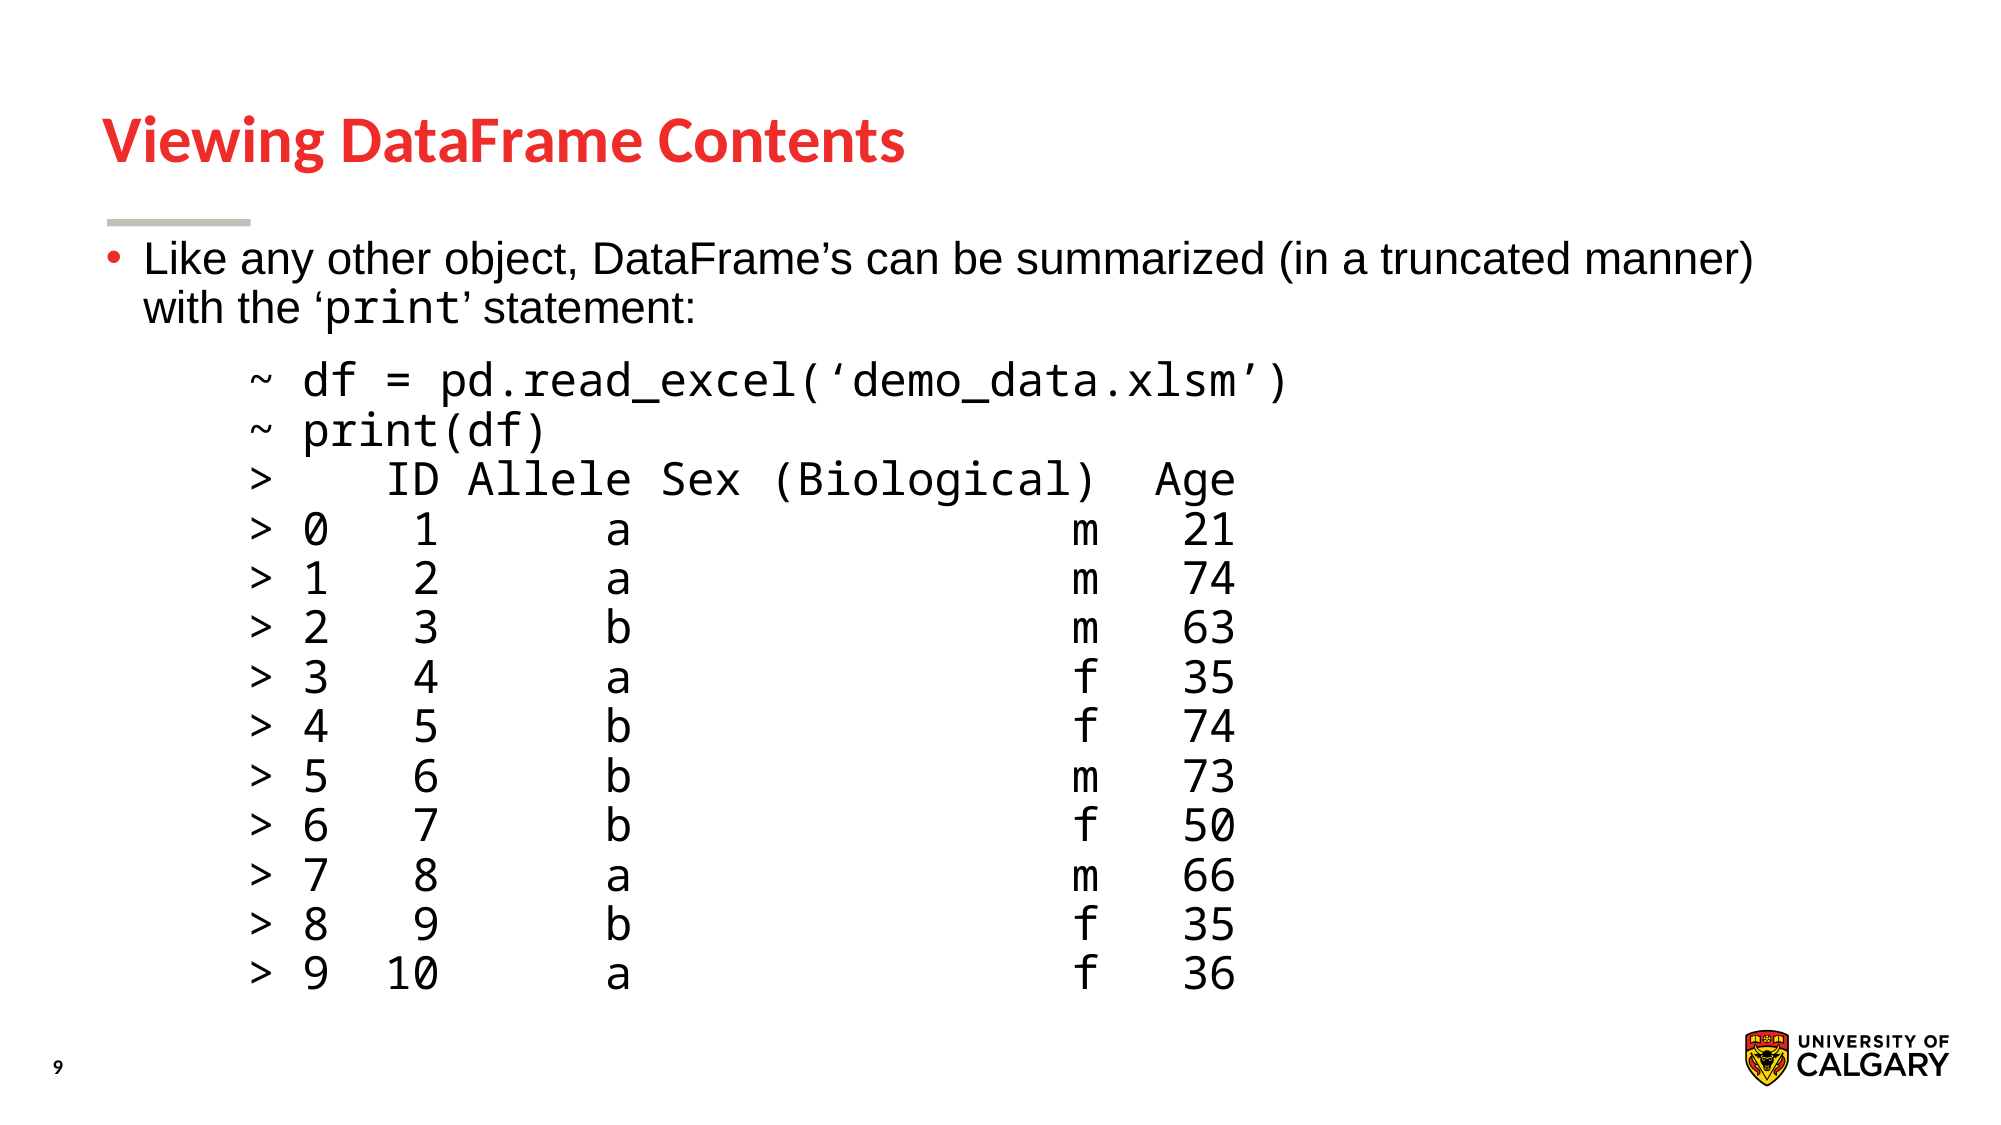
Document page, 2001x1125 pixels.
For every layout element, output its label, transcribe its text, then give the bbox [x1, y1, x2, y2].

picture [1722, 1012, 1972, 1099]
list Like any other object, DataFrame’s can be summarized (in a truncated manner) with the ‘print’ statement: ~ df = pd.read_excel(‘demo_data.xlsm’) ~ print(df) > ID Allele Sex (Biological) Age > 0 1 a m 21 > 1 2 a m 74 > 2 3 b m 63 > 3 4 a f 35 > 4 5 b f 74 > 5 6 b m 73 > 6 7 b f 50 > 7 8 a m 66 > 8 9 b f 35 > 9 10 a f 36 [91, 227, 1774, 941]
title Viewing DataFrame Contents [87, 60, 1774, 222]
